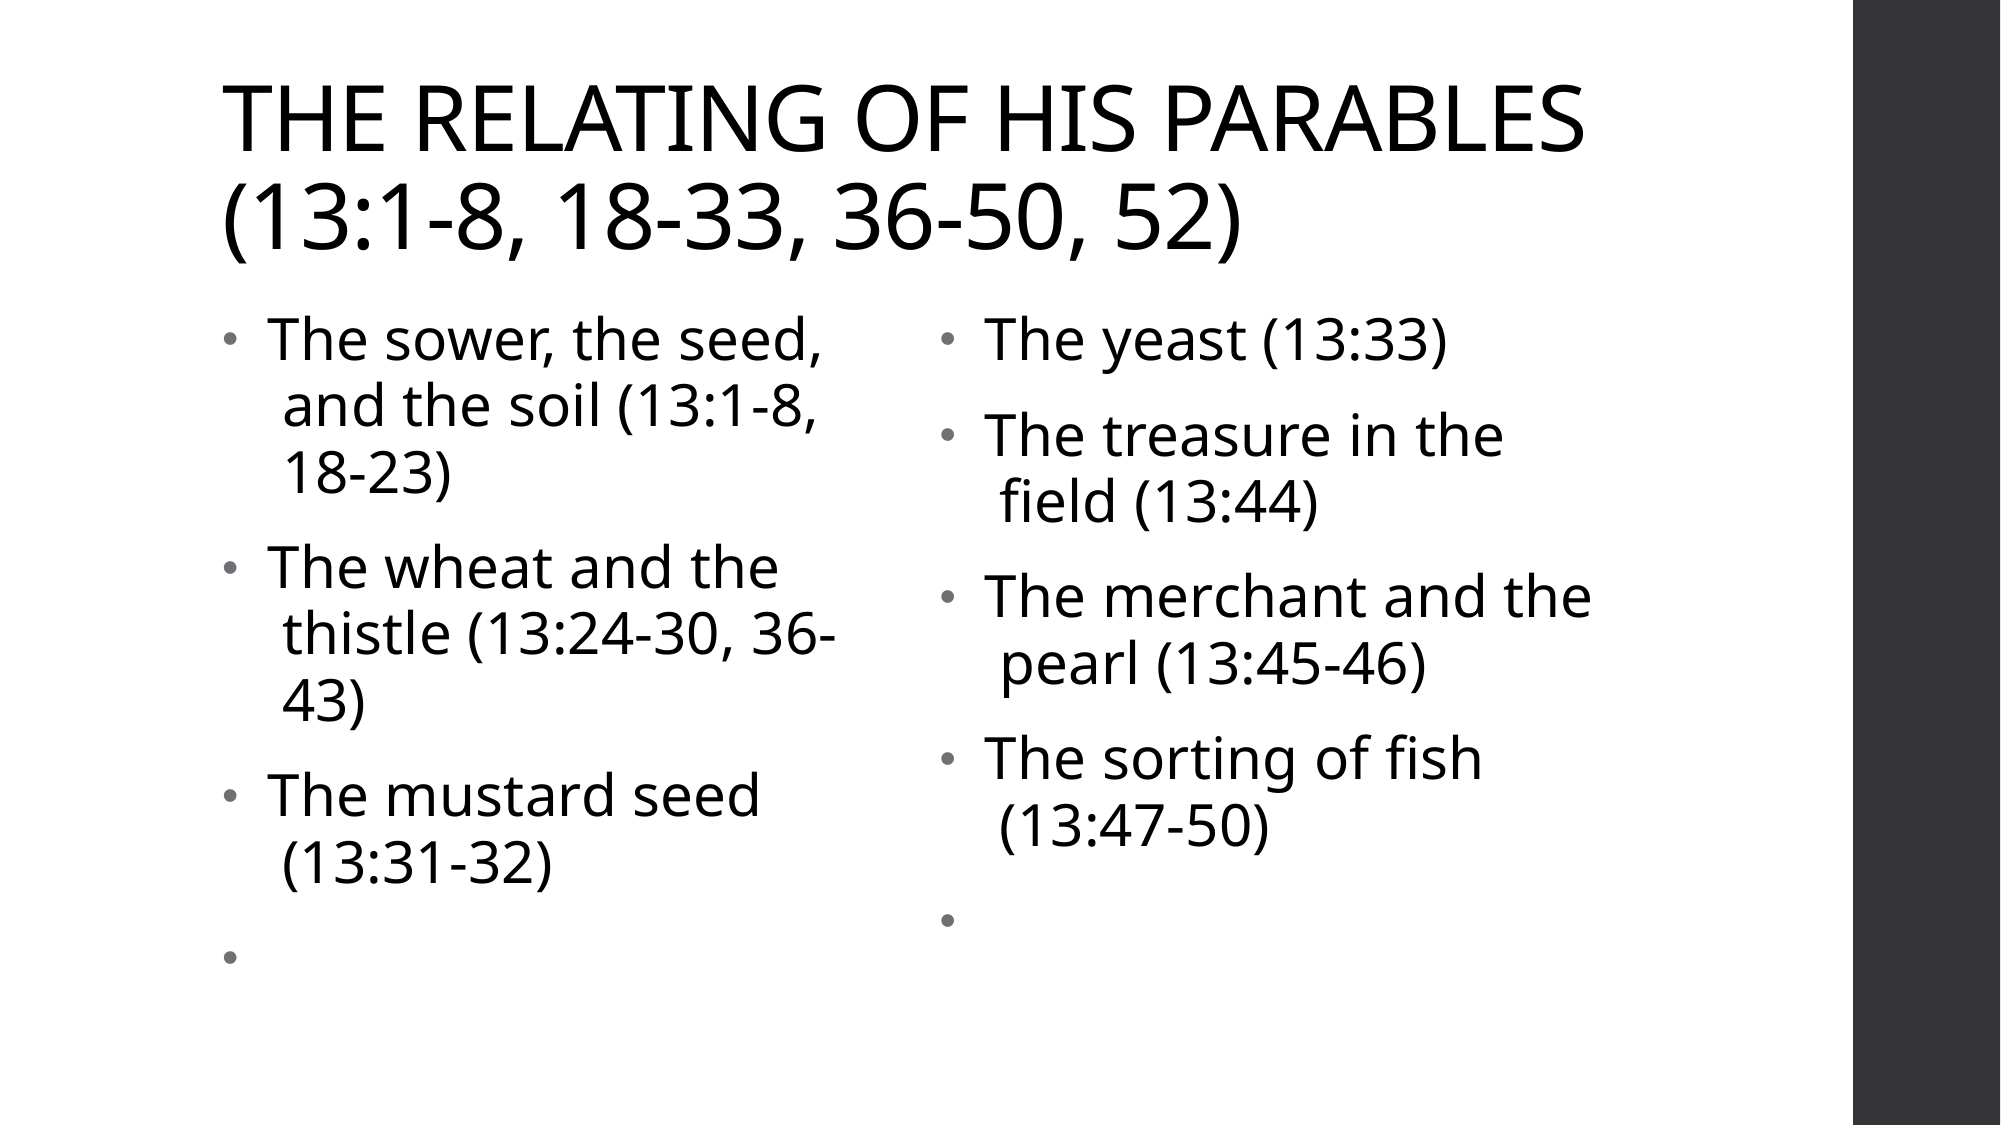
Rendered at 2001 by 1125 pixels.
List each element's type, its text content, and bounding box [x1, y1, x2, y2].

title THE RELATING OF HIS PARABLES (13:1-8, 18-33, 36-50, 52) [206, 60, 1797, 278]
list The sower, the seed, and the soil (13:1-8, 18-23) The wheat and the thistle (13:24-30, 36-43) The mustard seed (13:31-32) [207, 299, 900, 1014]
list The yeast (13:33) The treasure in the field (13:44) The merchant and the pearl (13:45-46) The sorting of fish (13:47-50) [924, 299, 1617, 1014]
